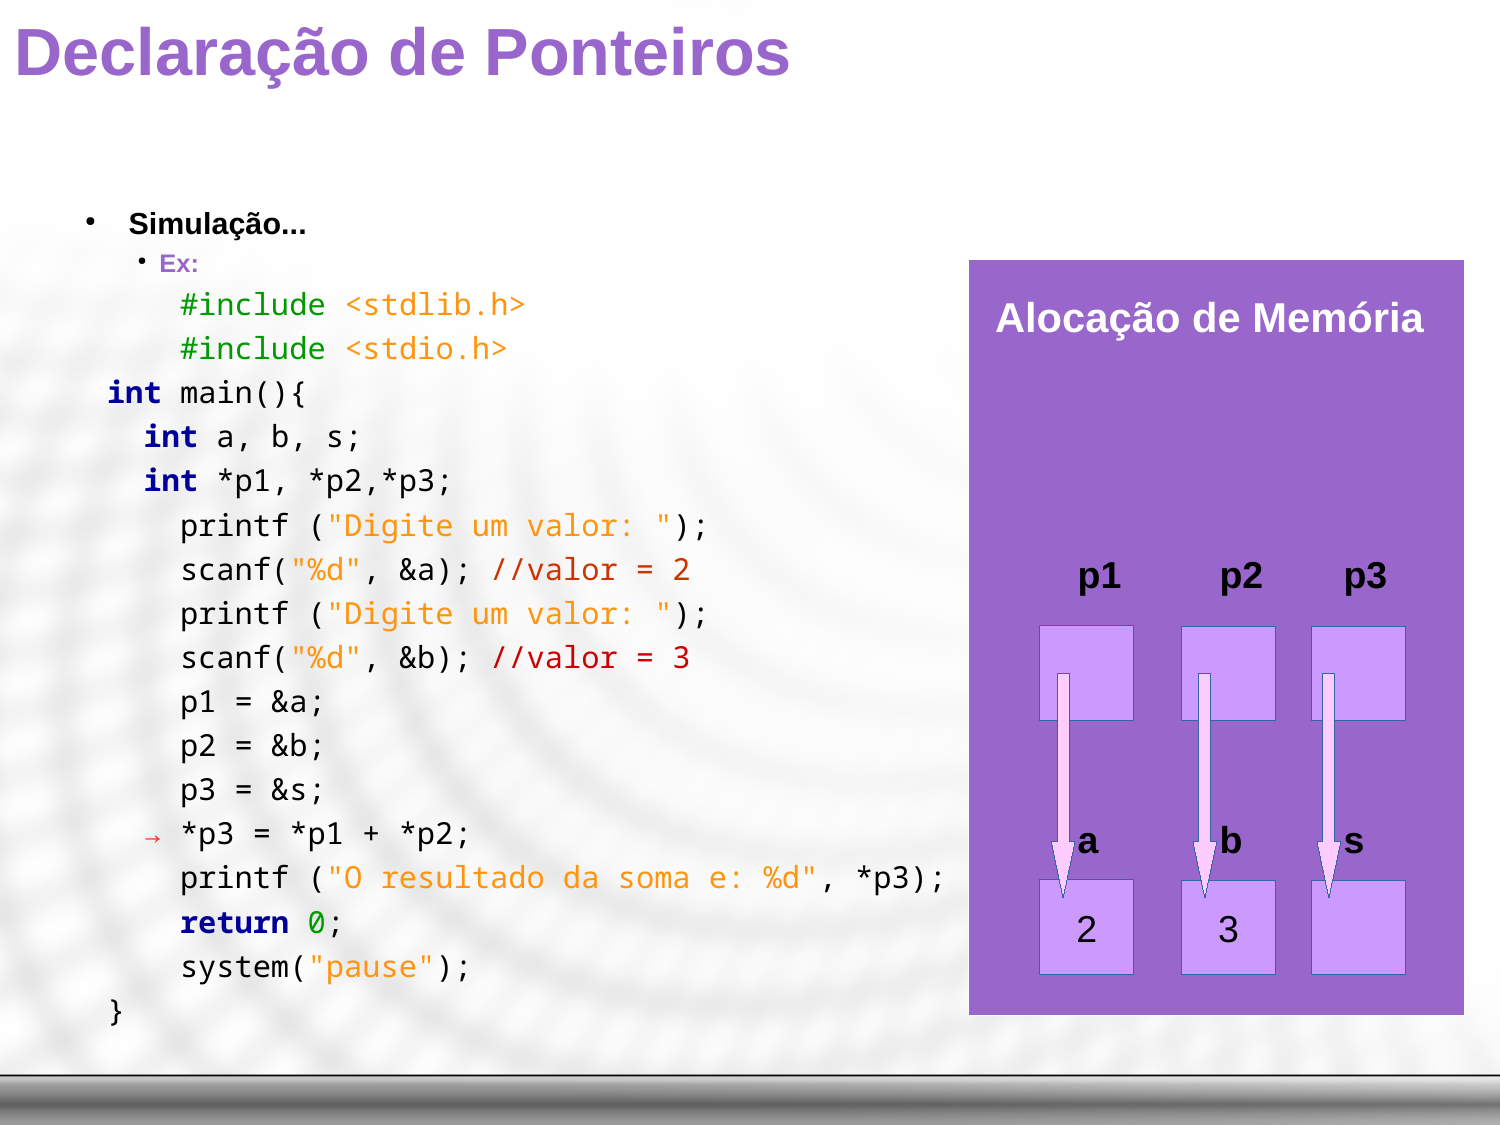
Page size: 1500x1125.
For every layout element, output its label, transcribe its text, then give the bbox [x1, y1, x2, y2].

text_box a [1070, 809, 1146, 869]
text_box 3 [1181, 880, 1276, 975]
list Simulação... Ex: #include <stdlib.h> #include <stdio.h> int main(){ int a, b, s; int *p1, *p2,*p3; printf ("Digite um valor: "); scanf("%d", &a); //valor = 2 printf ("Digite um valor: "); scanf("%d", &b); //valor = 3 p1 = &a; p2 = &b; p3 = &s; → *p3 = *p1 + *p2; printf ("O resultado da soma e: %d", *p3); return 0; system("pause"); } [58, 196, 1442, 1036]
text_box p2 [1204, 543, 1288, 604]
text_box p1 [1062, 543, 1146, 604]
text_box 2 [1039, 879, 1134, 975]
text_box Alocação de Memória [980, 283, 1439, 349]
text_box b [1211, 809, 1288, 869]
text_box [968, 259, 1465, 1016]
picture [0, 0, 1500, 1125]
text_box p3 [1328, 543, 1412, 604]
title Declaração de Ponteiros [0, 0, 1353, 102]
text_box s [1335, 809, 1412, 869]
